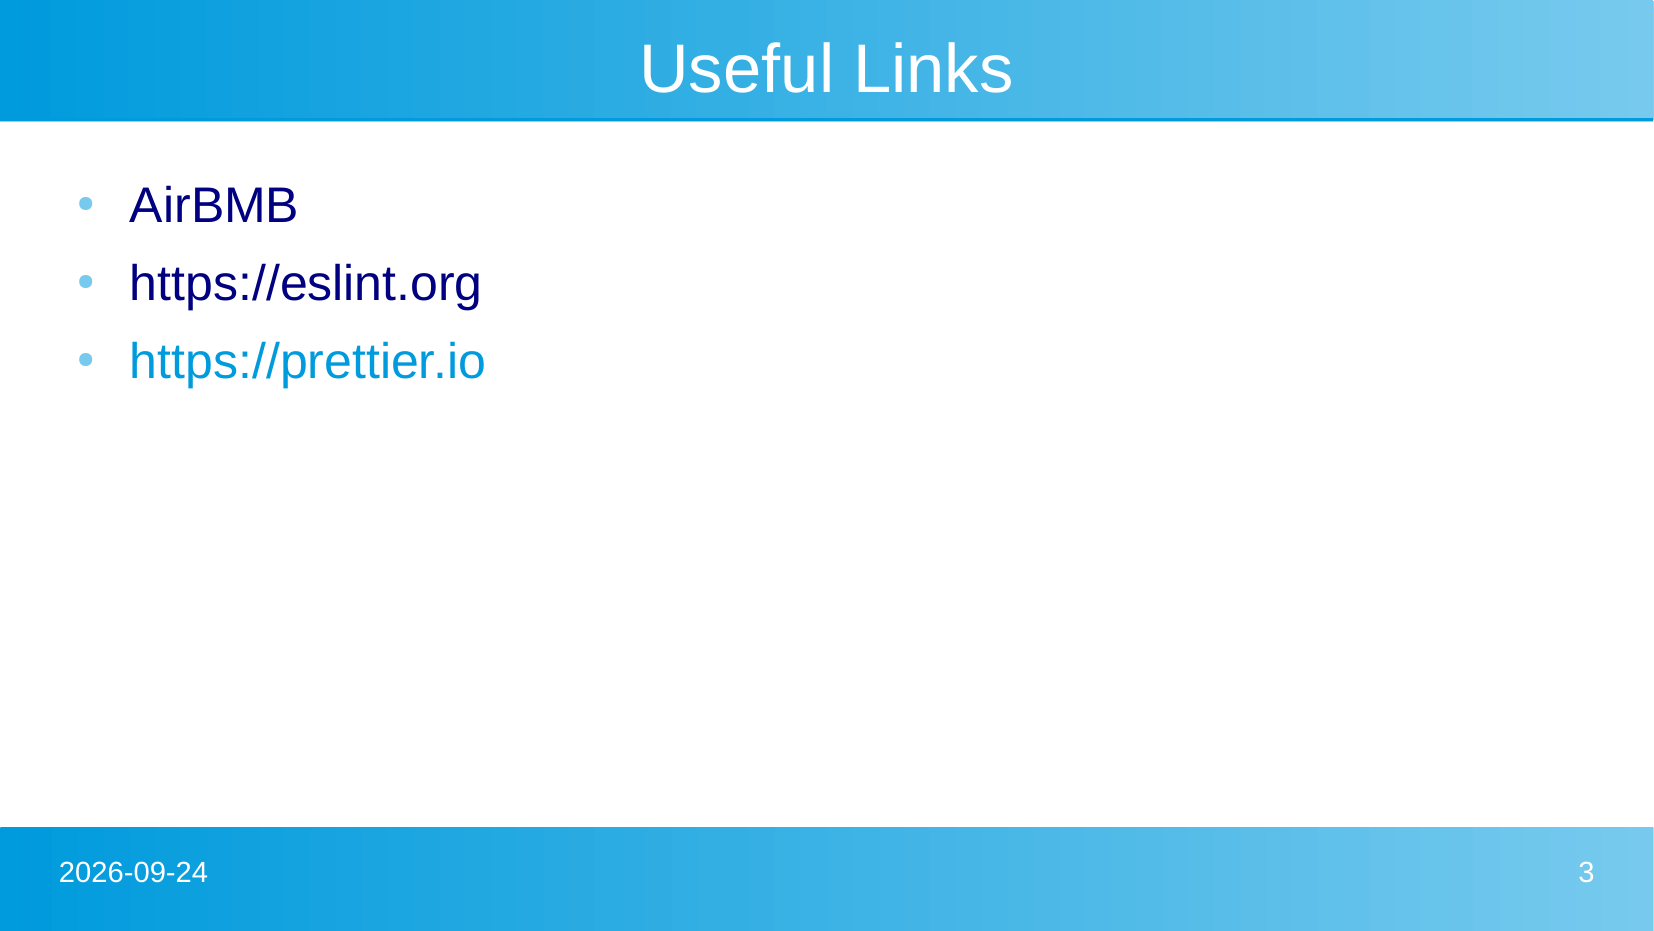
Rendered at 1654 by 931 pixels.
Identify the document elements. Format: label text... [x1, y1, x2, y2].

title Useful Links [59, 29, 1595, 108]
list AirBMB https://eslint.org https://prettier.io [59, 177, 1595, 768]
